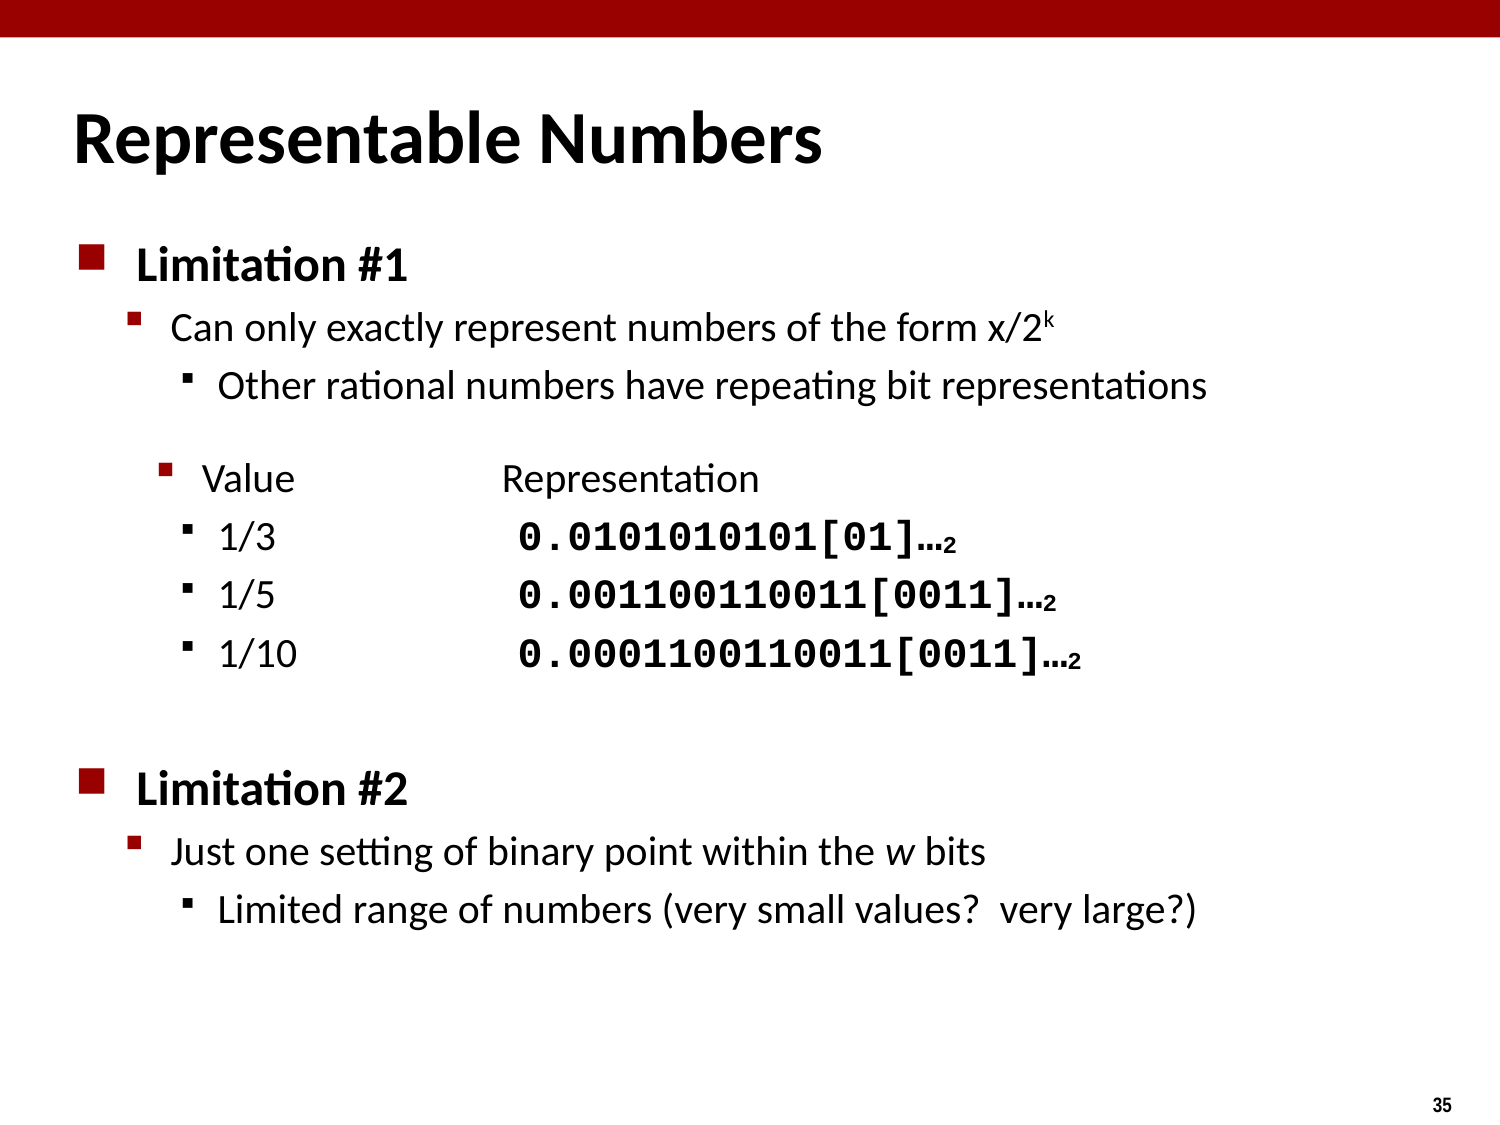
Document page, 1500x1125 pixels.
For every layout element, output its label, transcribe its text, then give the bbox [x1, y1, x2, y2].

list Limitation #1 Can only exactly represent numbers of the form x/2k Other rational numbers have repeating bit representations Value Representation 1/3 0.0101010101[01]…2 1/5 0.001100110011[0011]…2 1/10 0.0001100110011[0011]…2 Limitation #2 Just one setting of binary point within the w bits Limited range of numbers (very small values? very large?) [65, 223, 1361, 1040]
title Representable Numbers [58, 71, 1304, 197]
